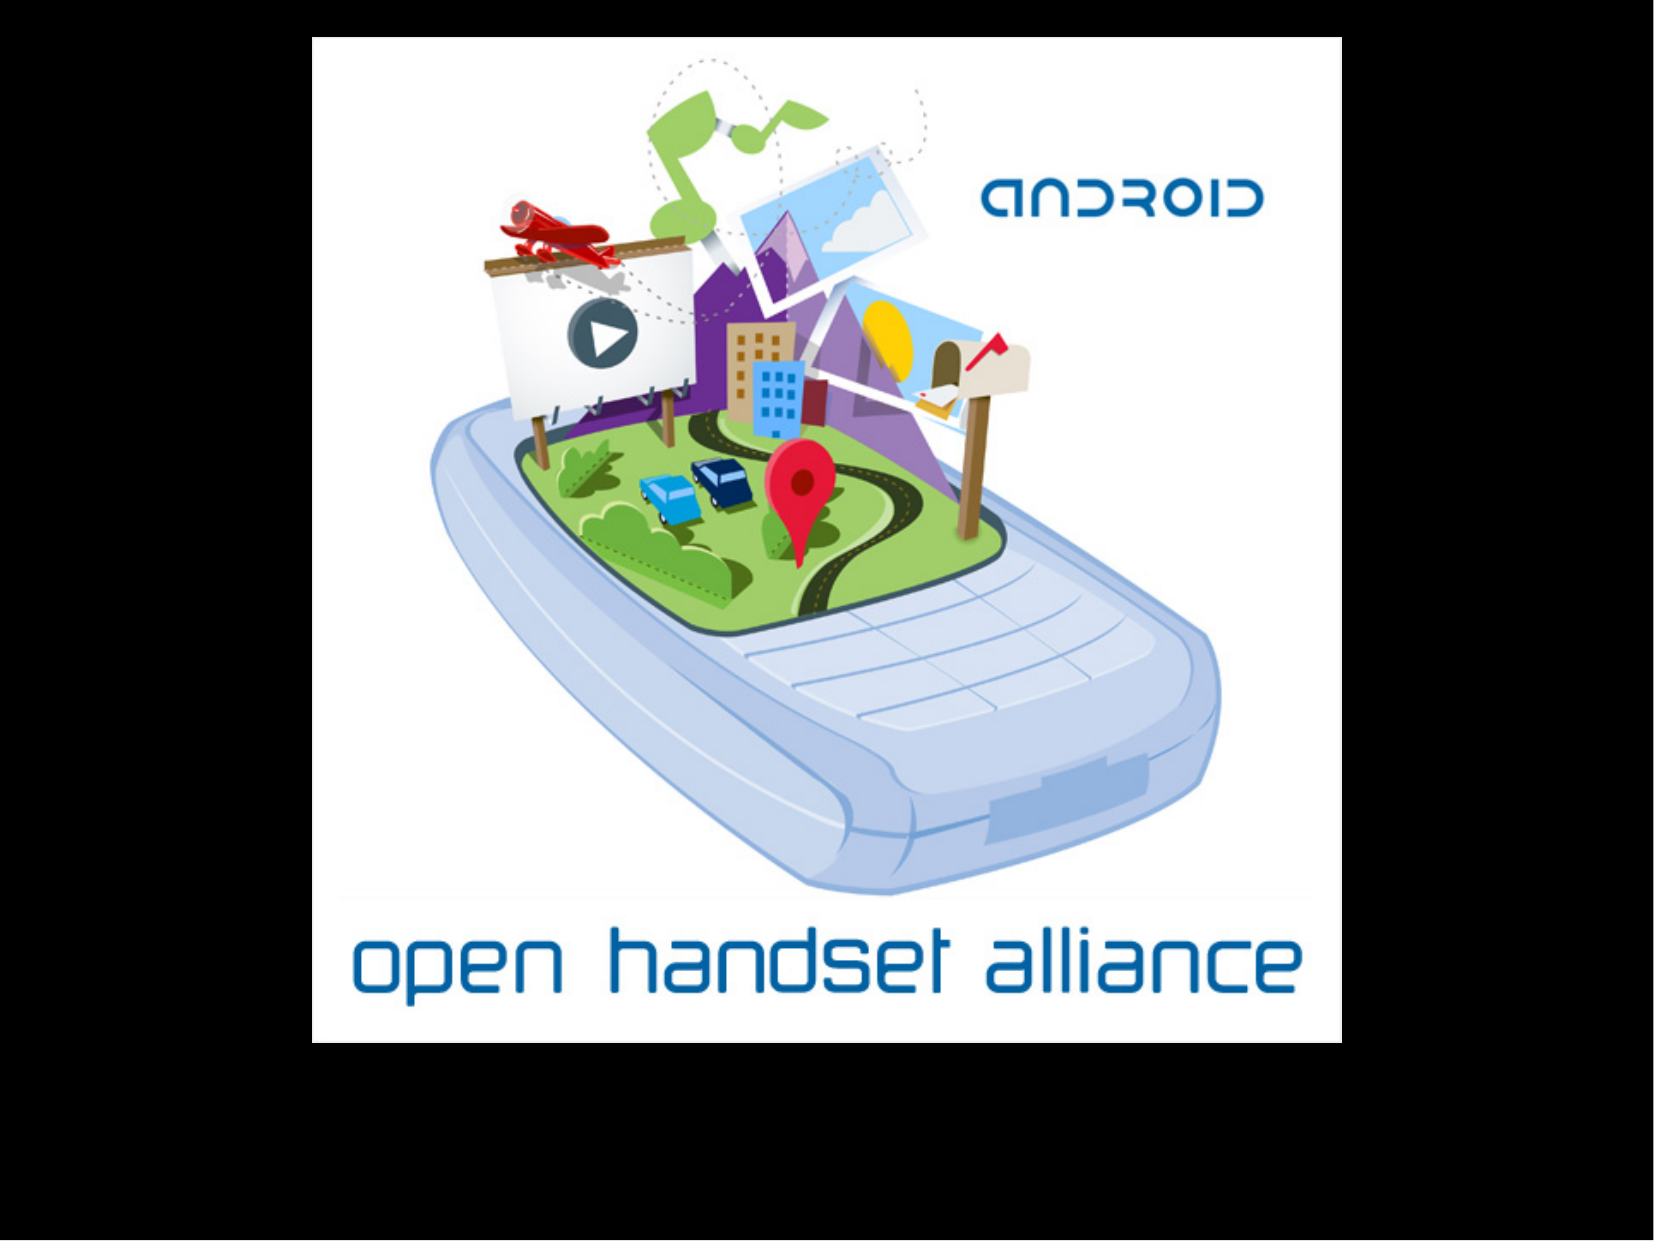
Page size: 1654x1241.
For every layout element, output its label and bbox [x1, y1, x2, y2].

picture [312, 37, 1342, 1043]
text_box [0, 0, 1654, 1241]
